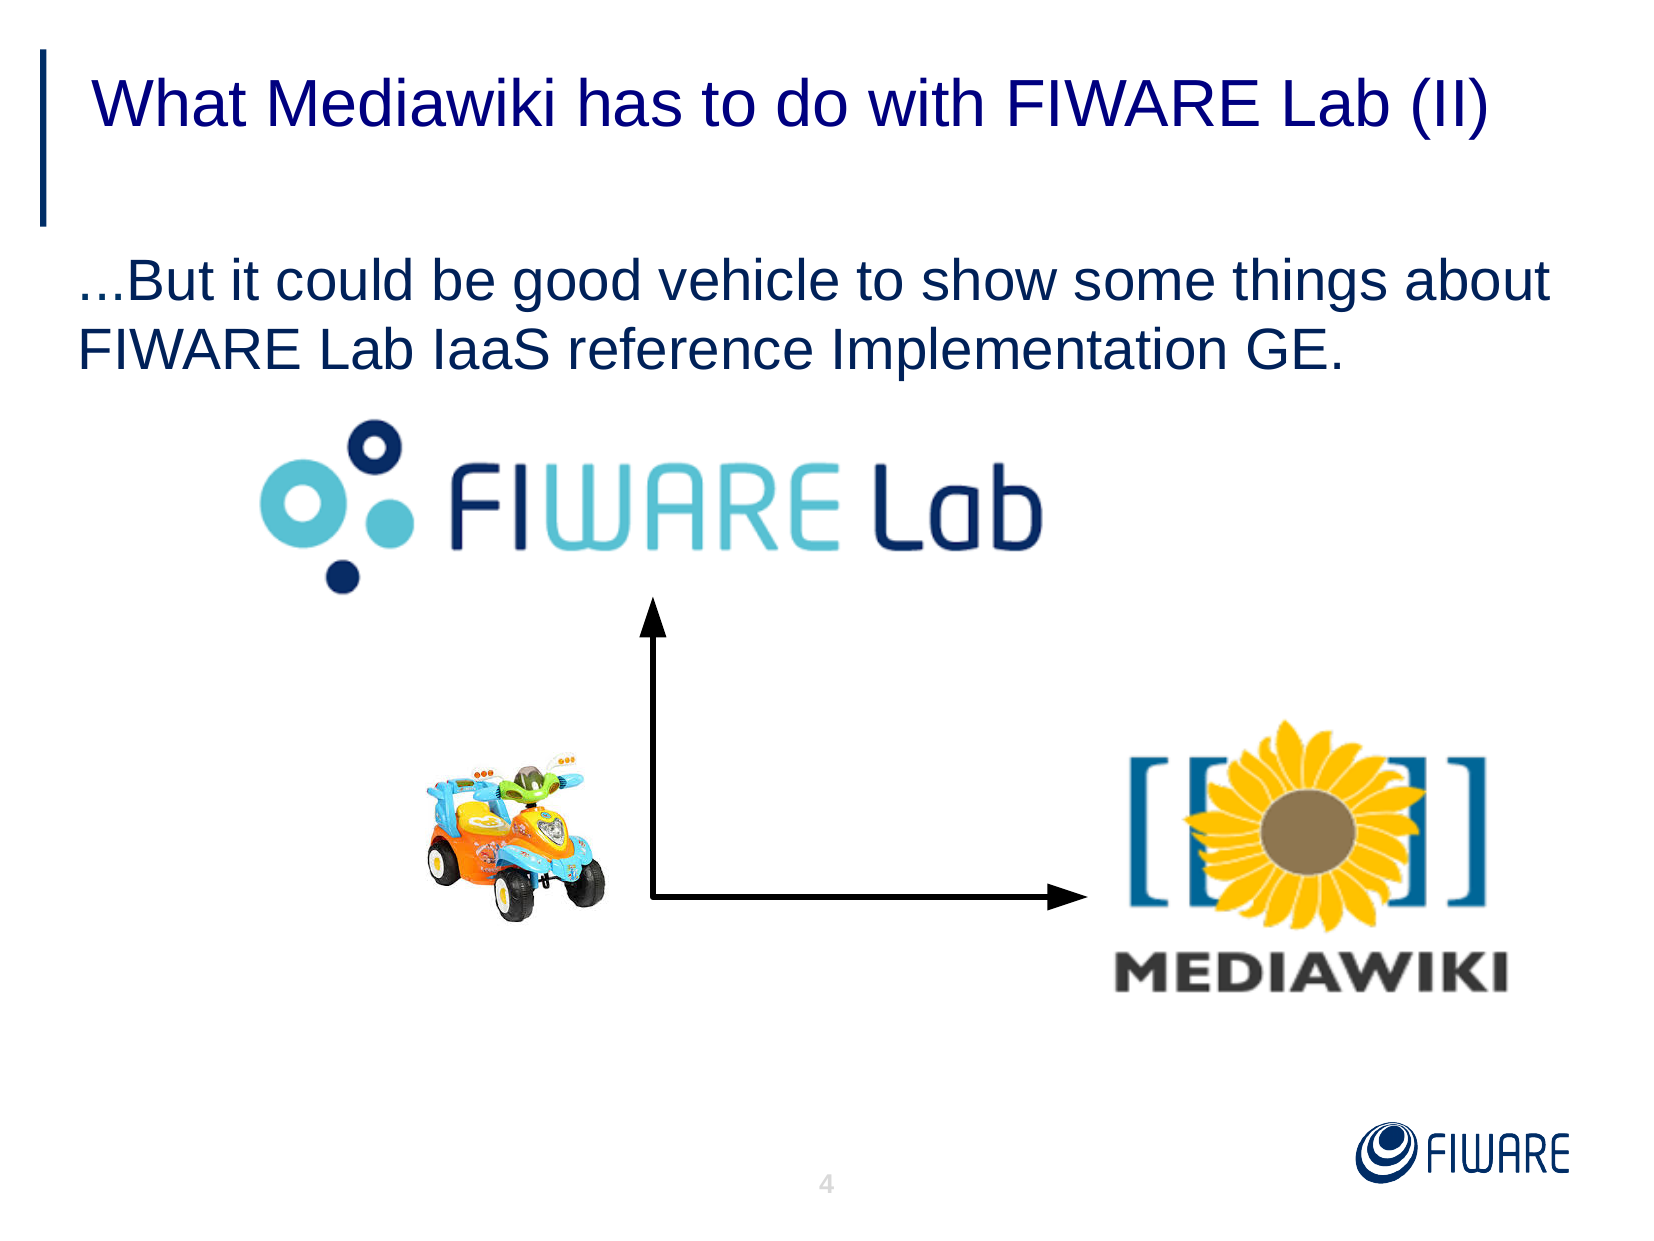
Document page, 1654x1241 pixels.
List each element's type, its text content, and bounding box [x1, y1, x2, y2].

picture [401, 729, 627, 942]
picture [1087, 700, 1524, 1094]
slide_number <number> [733, 1149, 921, 1216]
title What Mediawiki has to do with FIWARE Lab (II) [76, 51, 1560, 189]
picture [1351, 1116, 1575, 1188]
text_box ...But it could be good vehicle to show some things about FIWARE Lab IaaS reference Implementation GE. [63, 234, 1573, 390]
picture [234, 416, 1072, 597]
